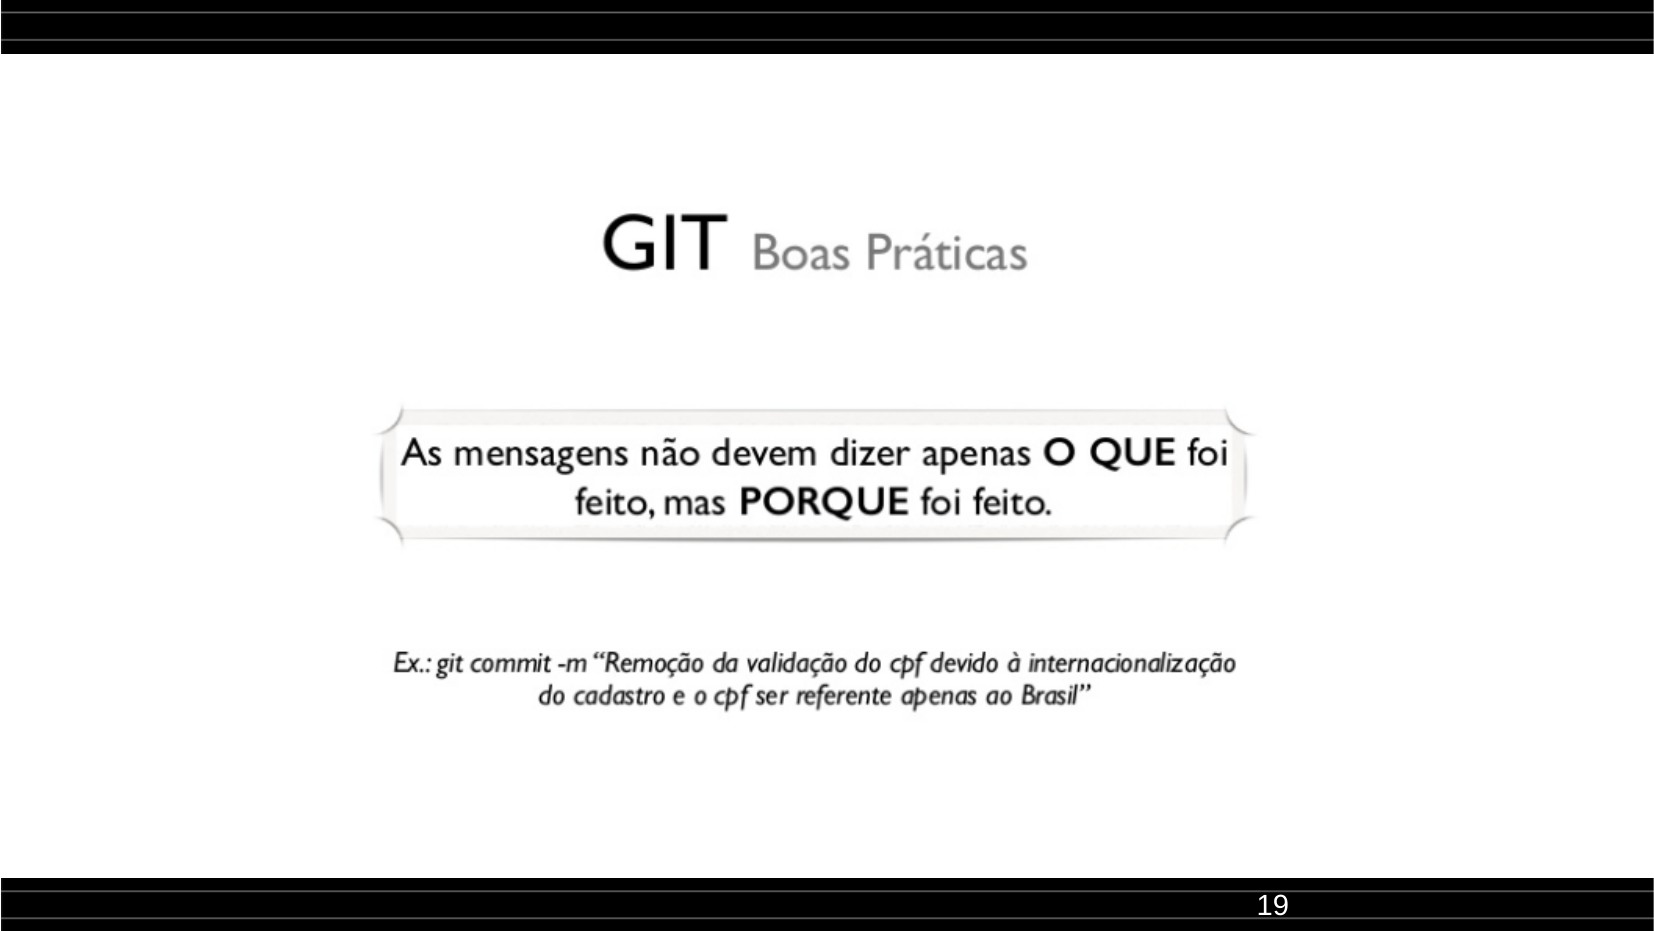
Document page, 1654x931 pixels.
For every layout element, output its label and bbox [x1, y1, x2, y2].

picture [371, 206, 1283, 724]
